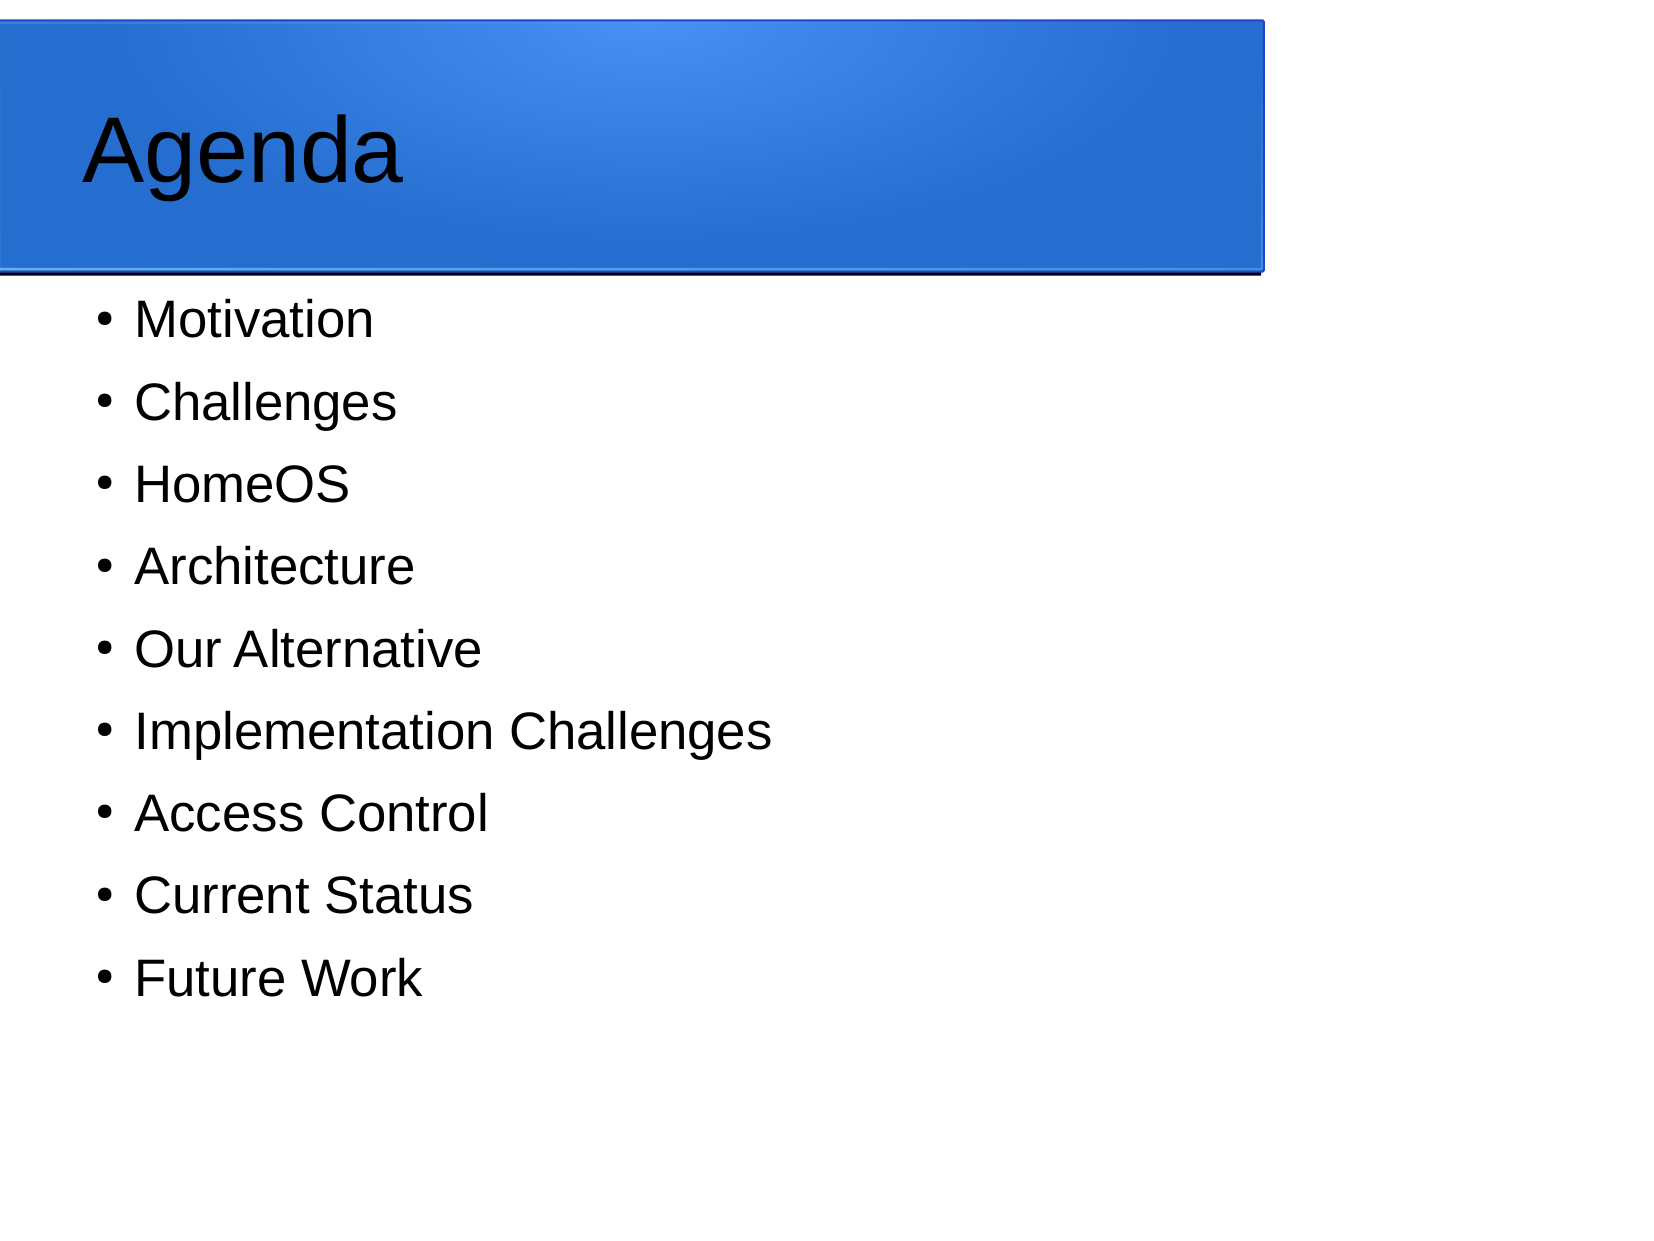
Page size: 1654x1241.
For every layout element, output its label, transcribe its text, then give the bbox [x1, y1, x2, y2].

title Agenda [82, 47, 1235, 252]
list Motivation Challenges HomeOS Architecture Our Alternative Implementation Challenges Access Control Current Status Future Work [82, 290, 1571, 1010]
